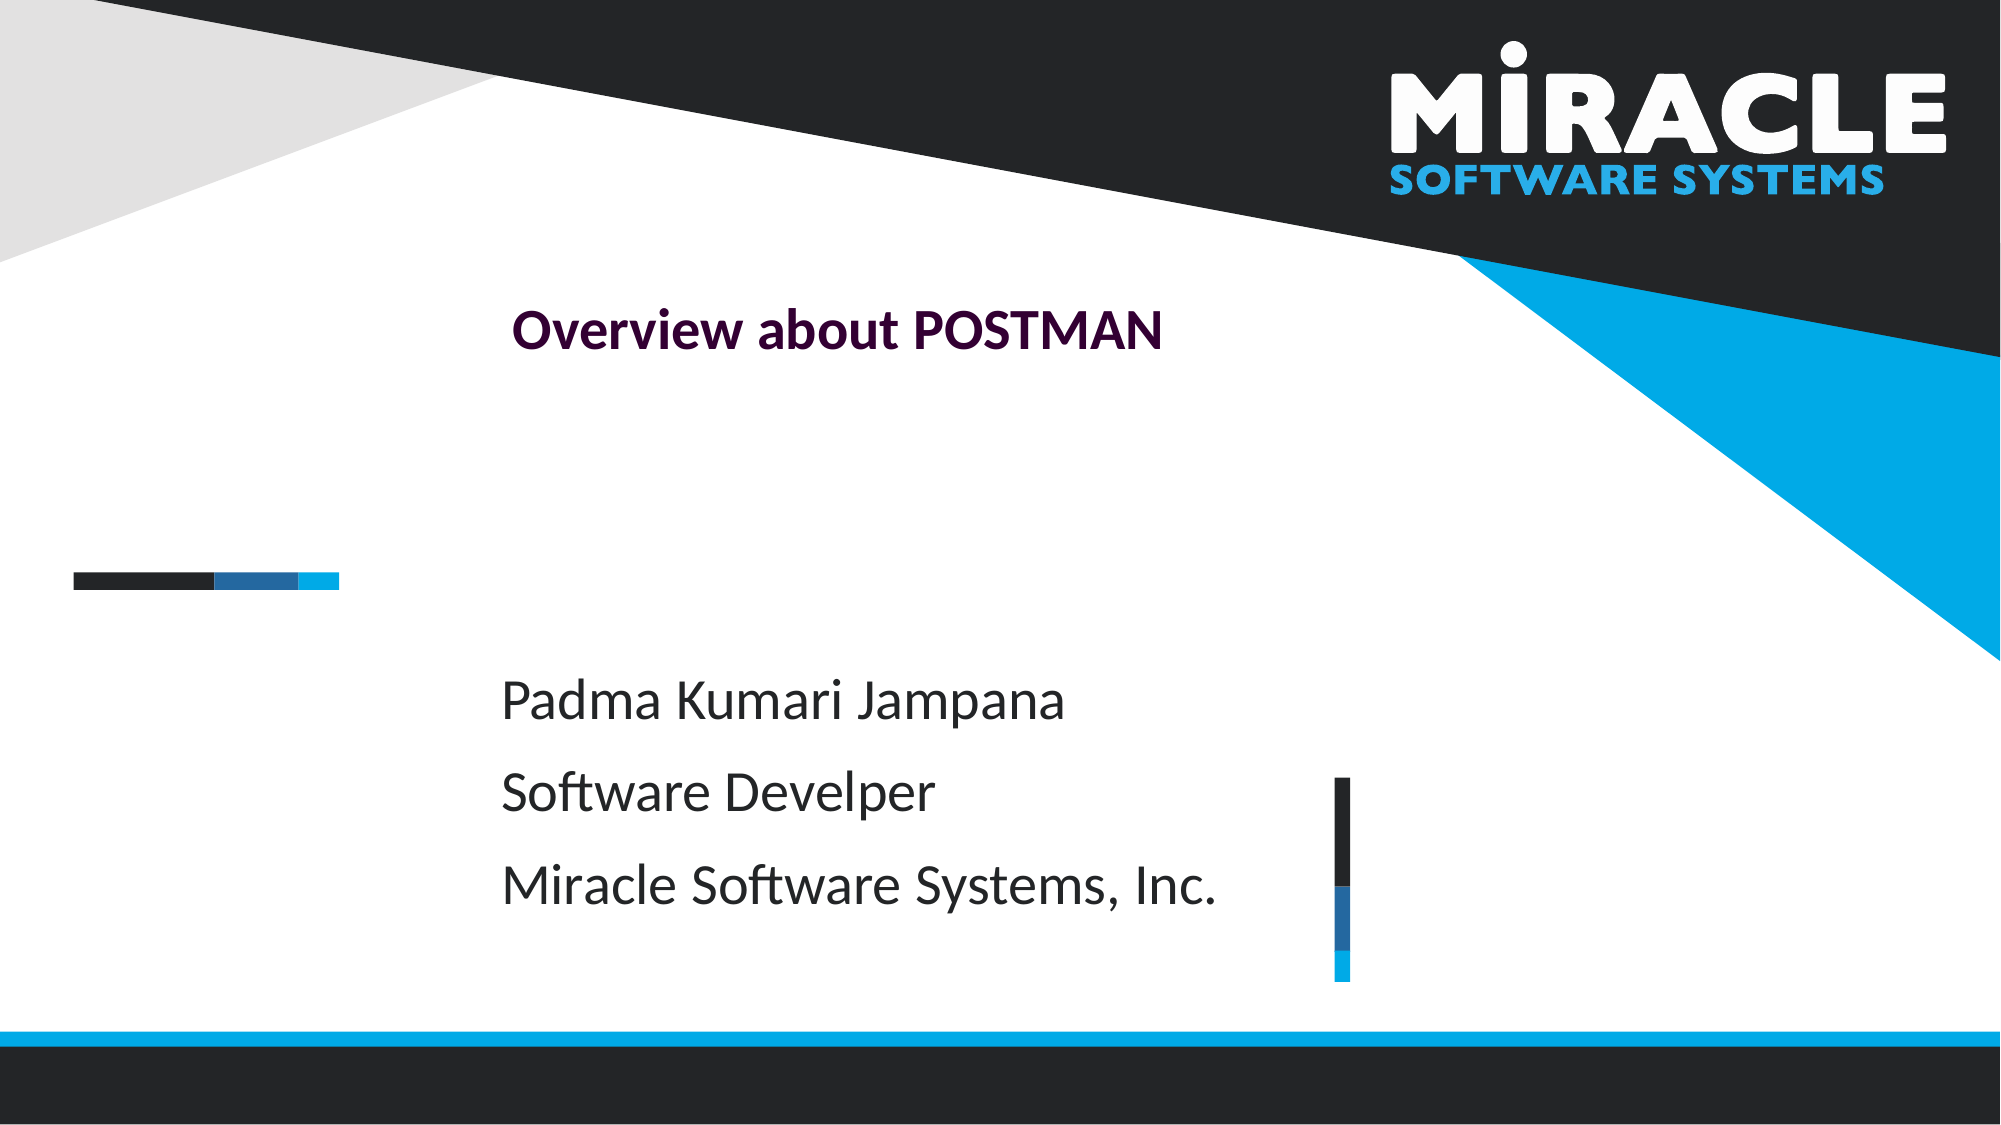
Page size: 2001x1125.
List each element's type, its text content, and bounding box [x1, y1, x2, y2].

list Padma Kumari Jampana Software Develper Miracle Software Systems, Inc. [448, 661, 1323, 910]
list Overview about POSTMAN [460, 283, 1603, 429]
